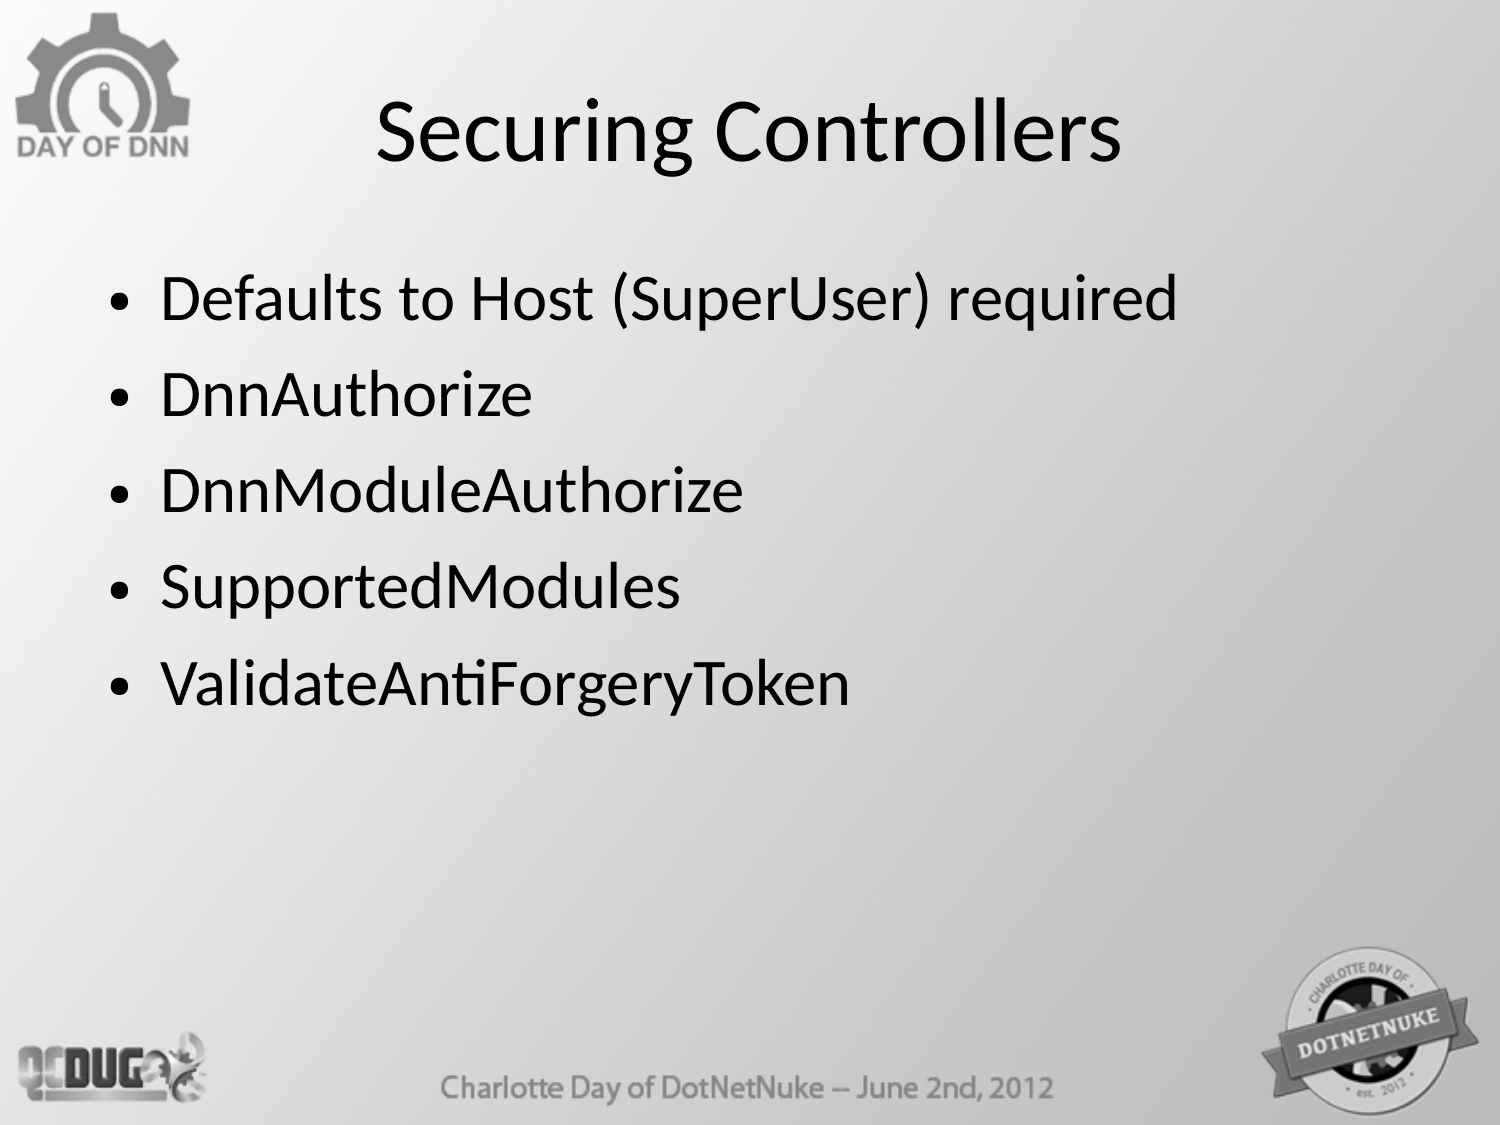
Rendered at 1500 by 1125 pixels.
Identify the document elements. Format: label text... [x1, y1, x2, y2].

title Securing Controllers [75, 45, 1425, 233]
picture [0, 0, 1500, 1125]
list Defaults to Host (SuperUser) required DnnAuthorize DnnModuleAuthorize SupportedModules ValidateAntiForgeryToken [75, 262, 1425, 1005]
